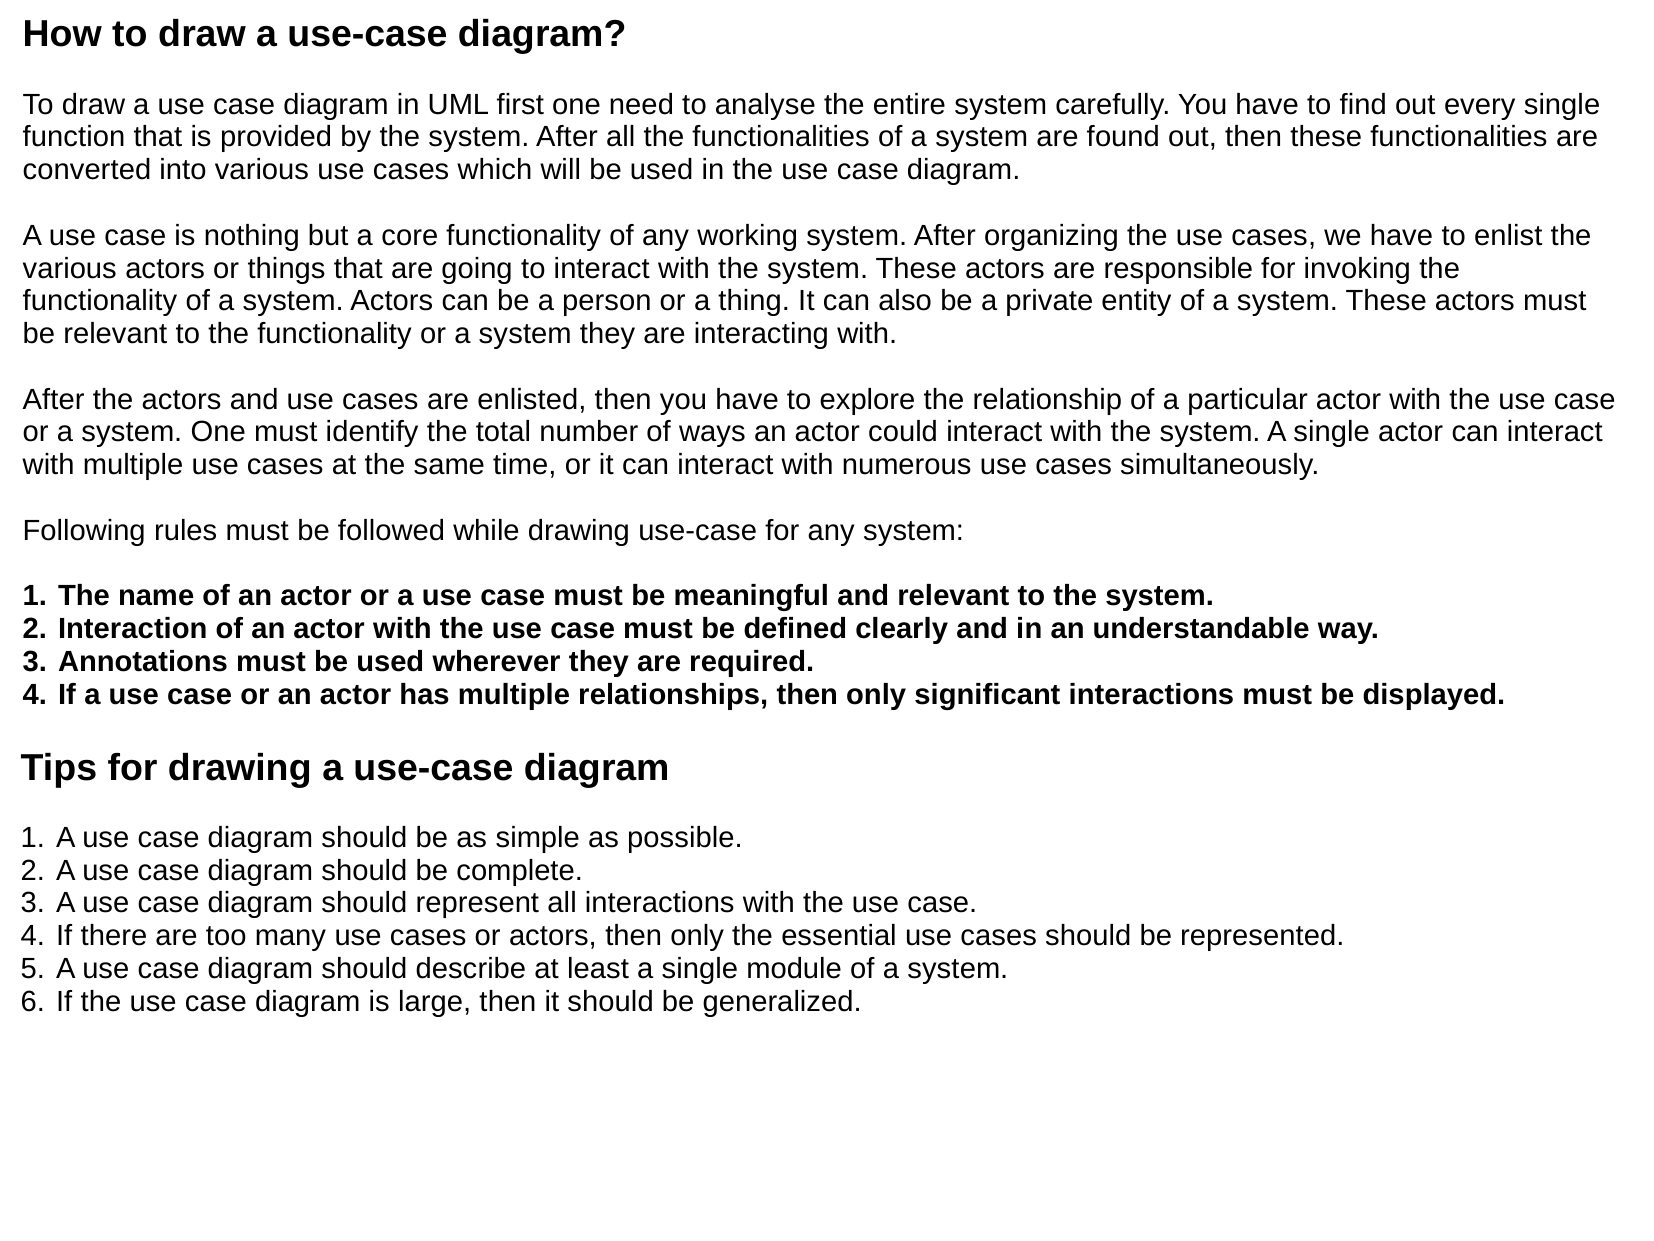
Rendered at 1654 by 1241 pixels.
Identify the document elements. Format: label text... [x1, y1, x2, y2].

text_box Tips for drawing a use-case diagram A use case diagram should be as simple as possible. A use case diagram should be complete. A use case diagram should represent all interactions with the use case. If there are too many use cases or actors, then only the essential use cases should be represented. A use case diagram should describe at least a single module of a system. If the use case diagram is large, then it should be generalized. [5, 738, 1654, 1058]
text_box How to draw a use-case diagram? To draw a use case diagram in UML first one need to analyse the entire system carefully. You have to find out every single function that is provided by the system. After all the functionalities of a system are found out, then these functionalities are converted into various use cases which will be used in the use case diagram. A use case is nothing but a core functionality of any working system. After organizing the use cases, we have to enlist the various actors or things that are going to interact with the system. These actors are responsible for invoking the functionality of a system. Actors can be a person or a thing. It can also be a private entity of a system. These actors must be relevant to the functionality or a system they are interacting with. After the actors and use cases are enlisted, then you have to explore the relationship of a particular actor with the use case or a system. One must identify the total number of ways an actor could interact with the system. A single actor can interact with multiple use cases at the same time, or it can interact with numerous use cases simultaneously. Following rules must be followed while drawing use-case for any system: The name of an actor or a use case must be meaningful and relevant to the system. Interaction of an actor with the use case must be defined clearly and in an understandable way. Annotations must be used wherever they are required. If a use case or an actor has multiple relationships, then only significant interactions must be displayed. [7, 5, 1641, 718]
